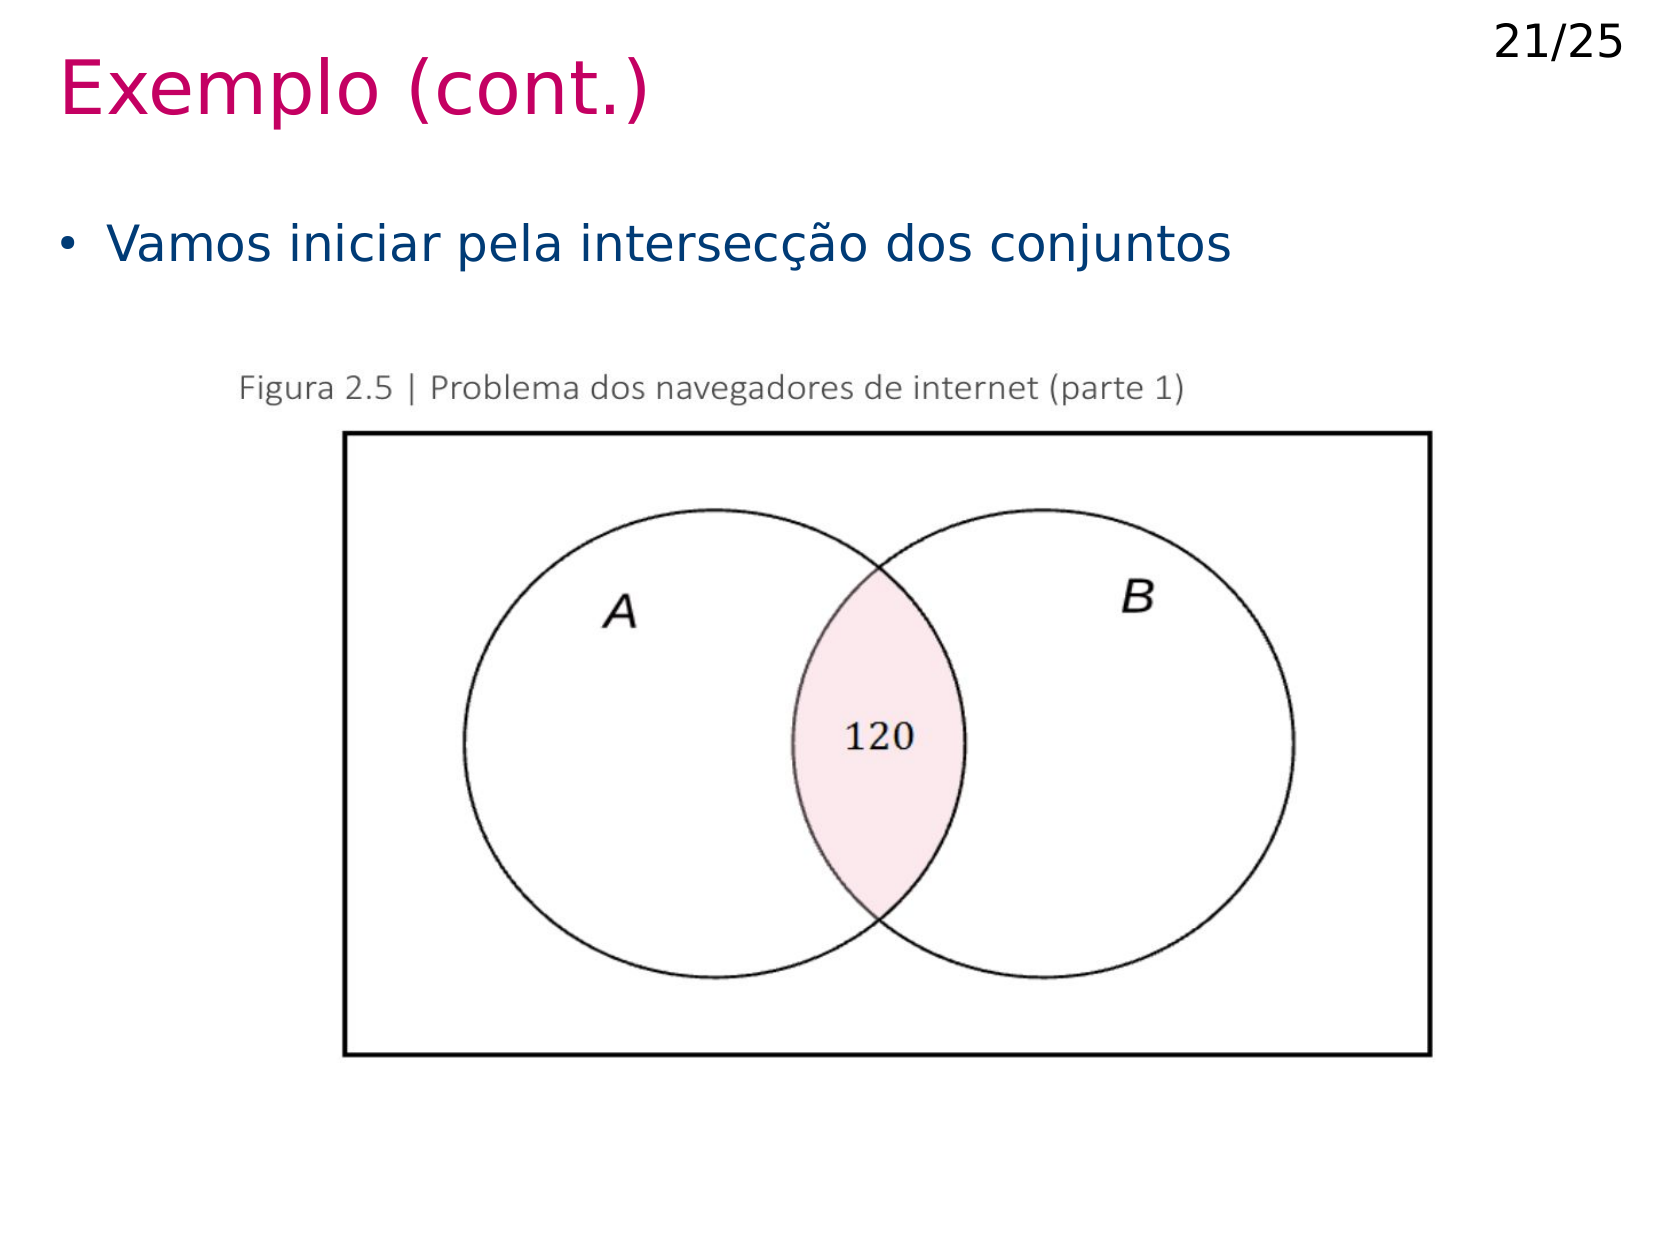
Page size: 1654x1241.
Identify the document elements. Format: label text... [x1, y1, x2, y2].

title Exemplo (cont.) [59, 29, 1625, 148]
picture [236, 369, 1441, 1063]
list Vamos iniciar pela intersecção dos conjuntos [59, 206, 1625, 1211]
